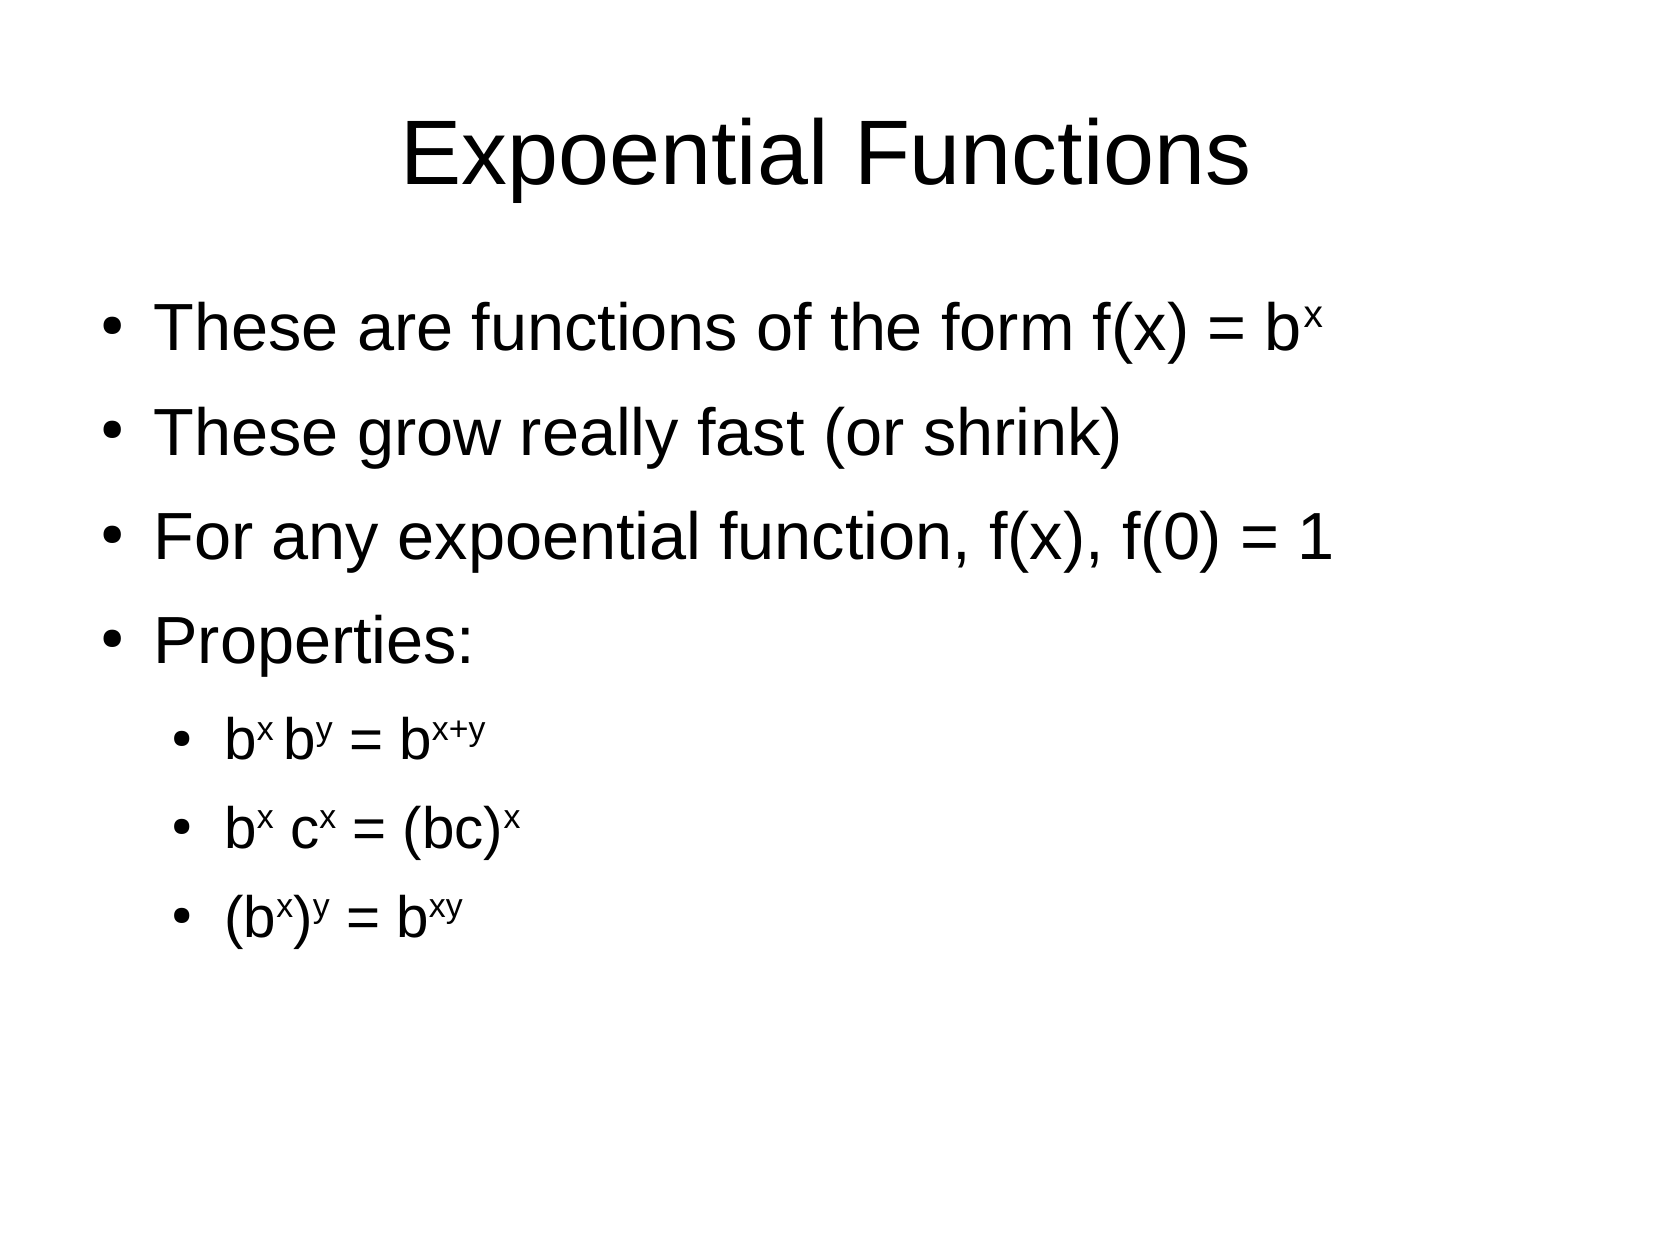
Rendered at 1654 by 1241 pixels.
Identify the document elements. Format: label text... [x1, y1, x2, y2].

title Expoential Functions [82, 49, 1571, 257]
list These are functions of the form f(x) = bx These grow really fast (or shrink) For any expoential function, f(x), f(0) = 1 Properties: bx by = bx+y bx cx = (bc)x (bx)y = bxy [82, 290, 1571, 1109]
